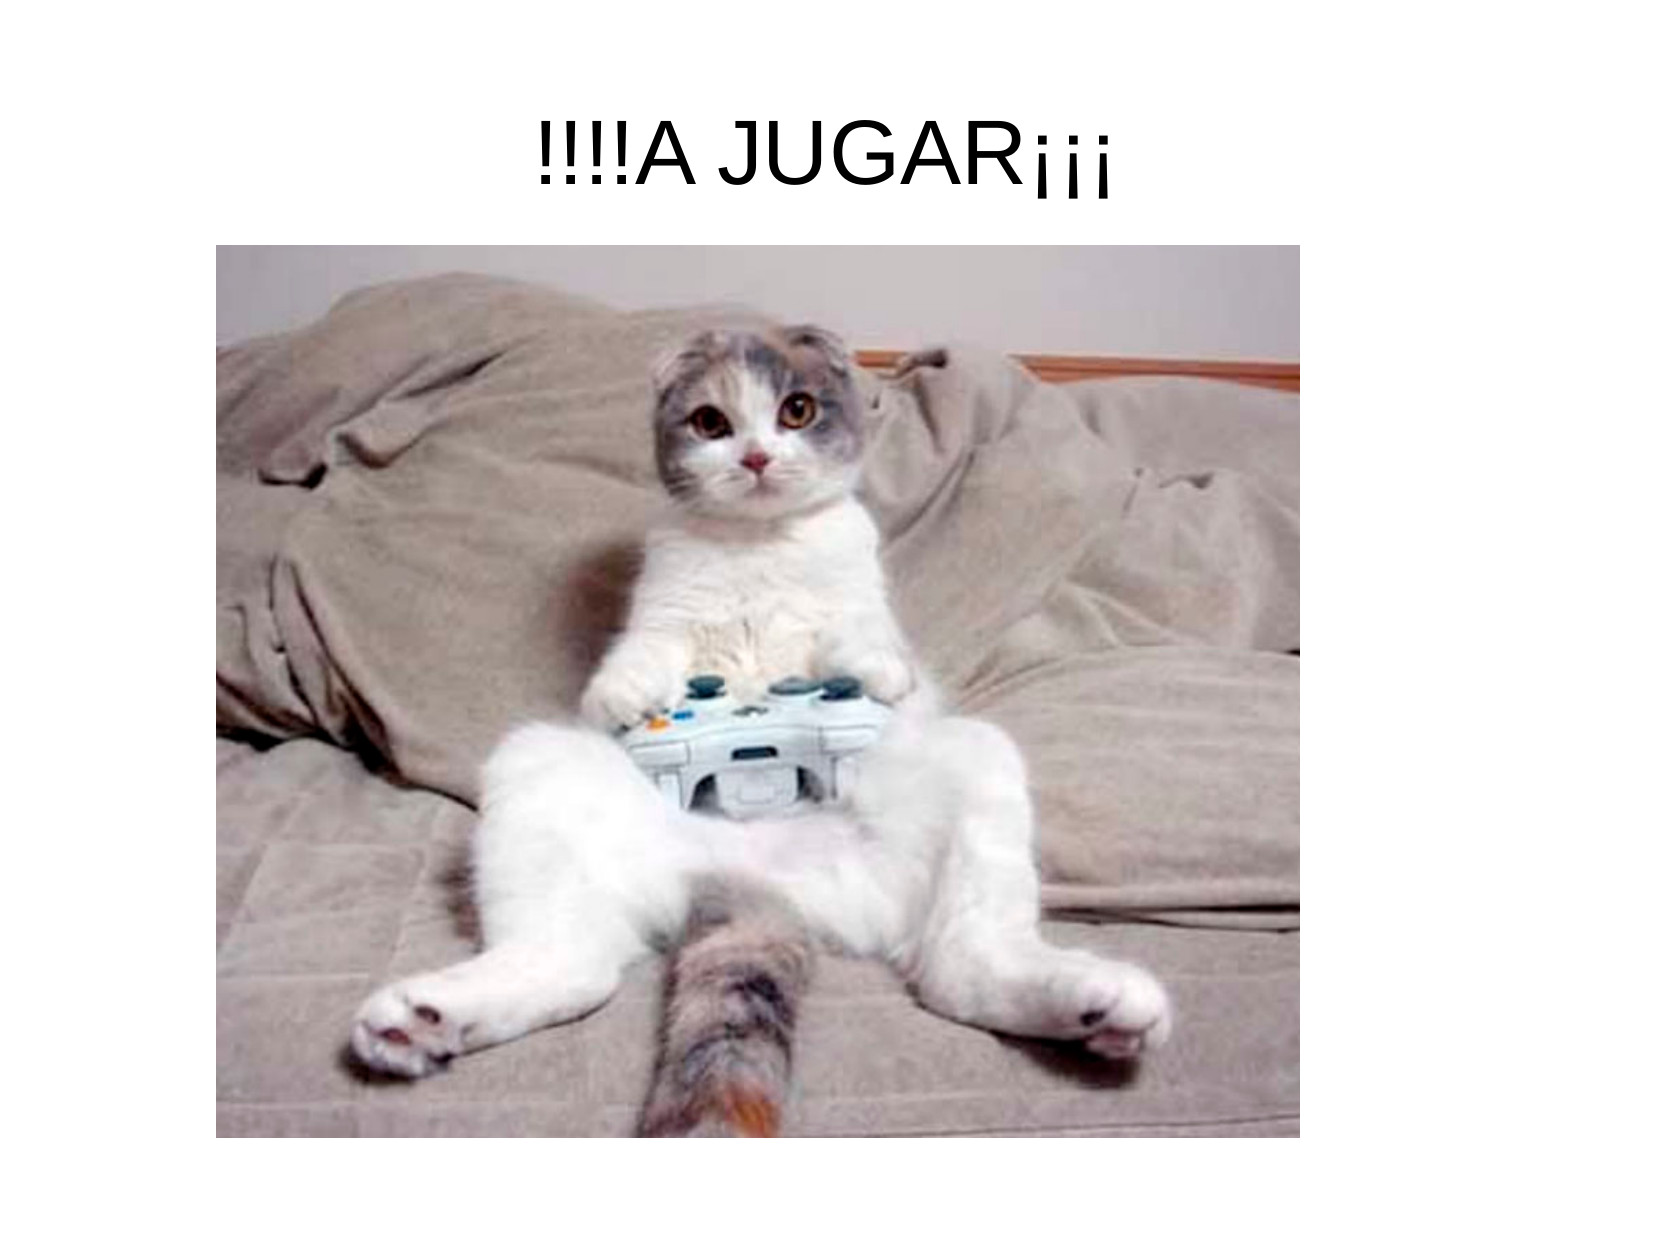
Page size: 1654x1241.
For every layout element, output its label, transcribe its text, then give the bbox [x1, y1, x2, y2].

picture [216, 245, 1300, 1138]
title !!!!A JUGAR¡¡¡ [82, 49, 1571, 257]
